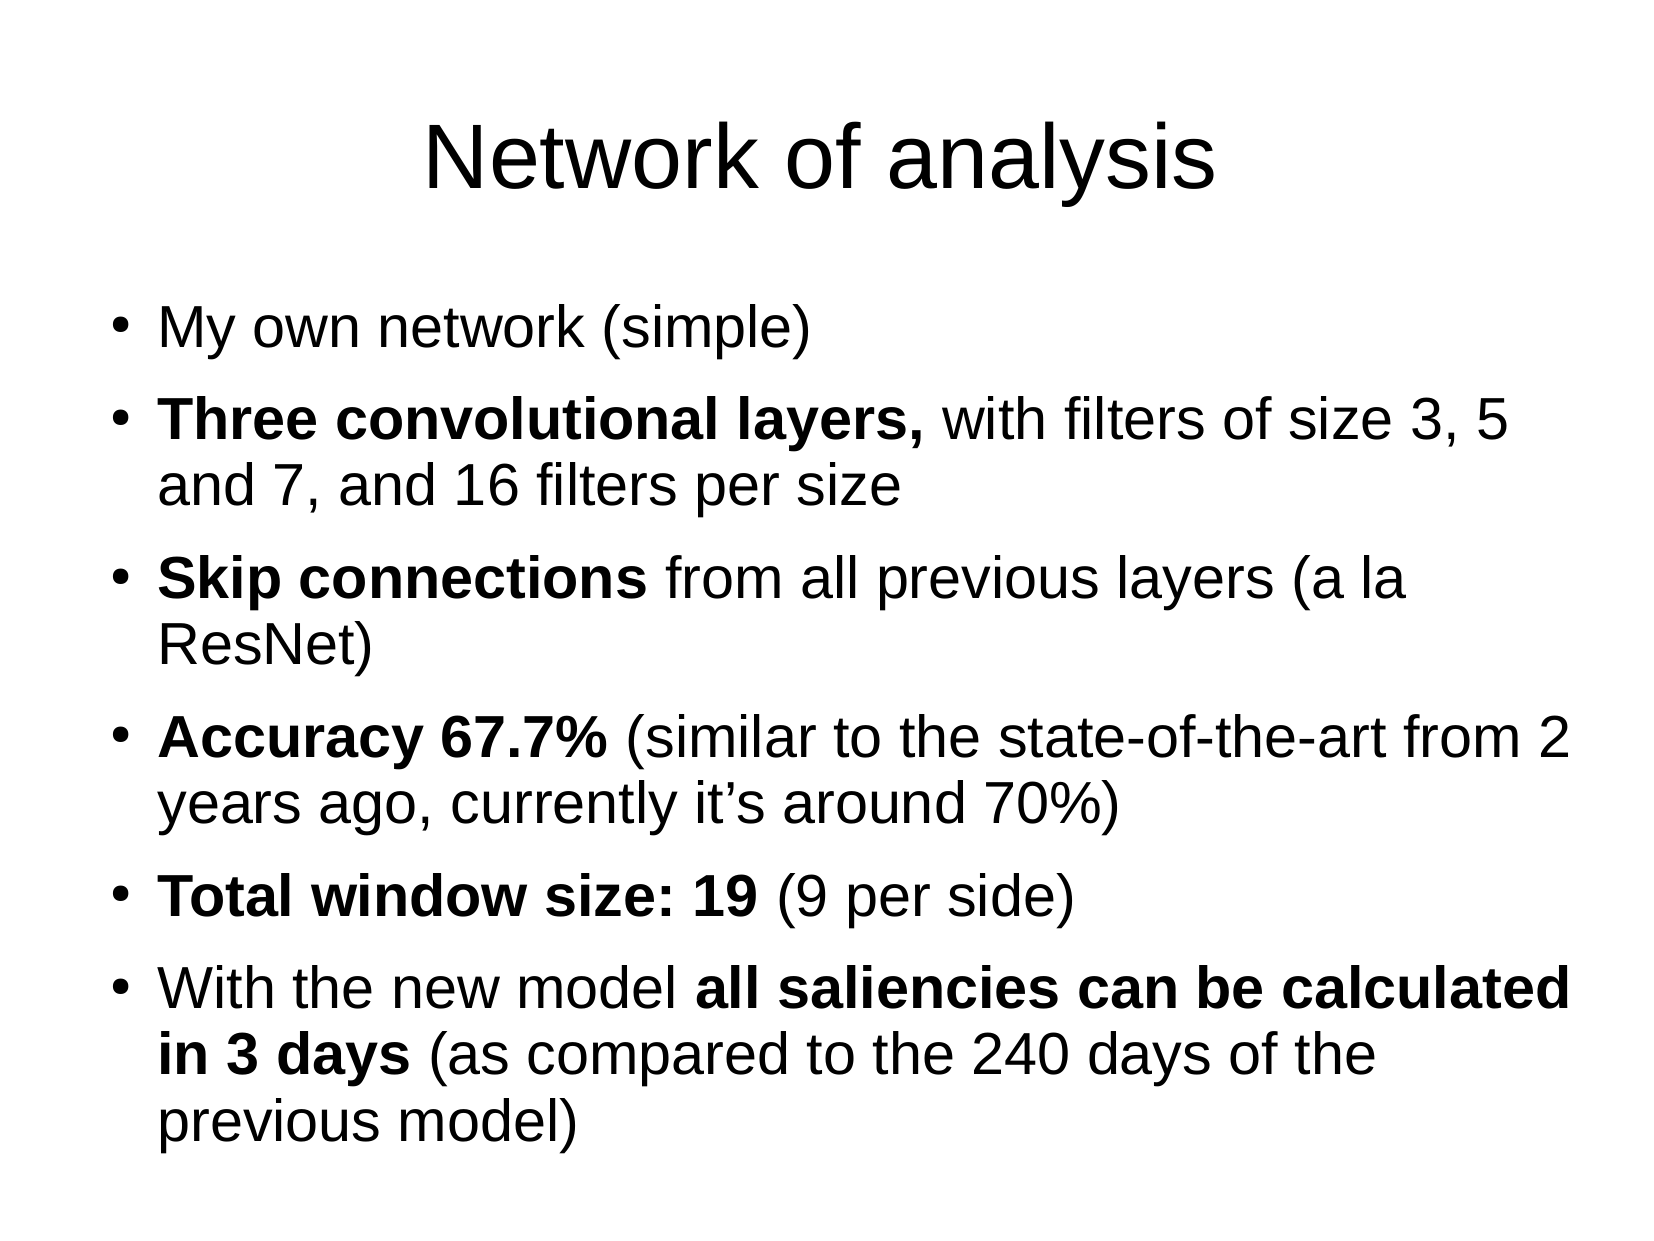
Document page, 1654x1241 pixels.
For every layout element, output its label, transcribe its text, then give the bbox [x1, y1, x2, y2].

list My own network (simple) Three convolutional layers, with filters of size 3, 5 and 7, and 16 filters per size Skip connections from all previous layers (a la ResNet) Accuracy 67.7% (similar to the state-of-the-art from 2 years ago, currently it’s around 70%) Total window size: 19 (9 per side) With the new model all saliencies can be calculated in 3 days (as compared to the 240 days of the previous model) [94, 200, 1583, 1158]
title Network of analysis [47, 29, 1595, 284]
